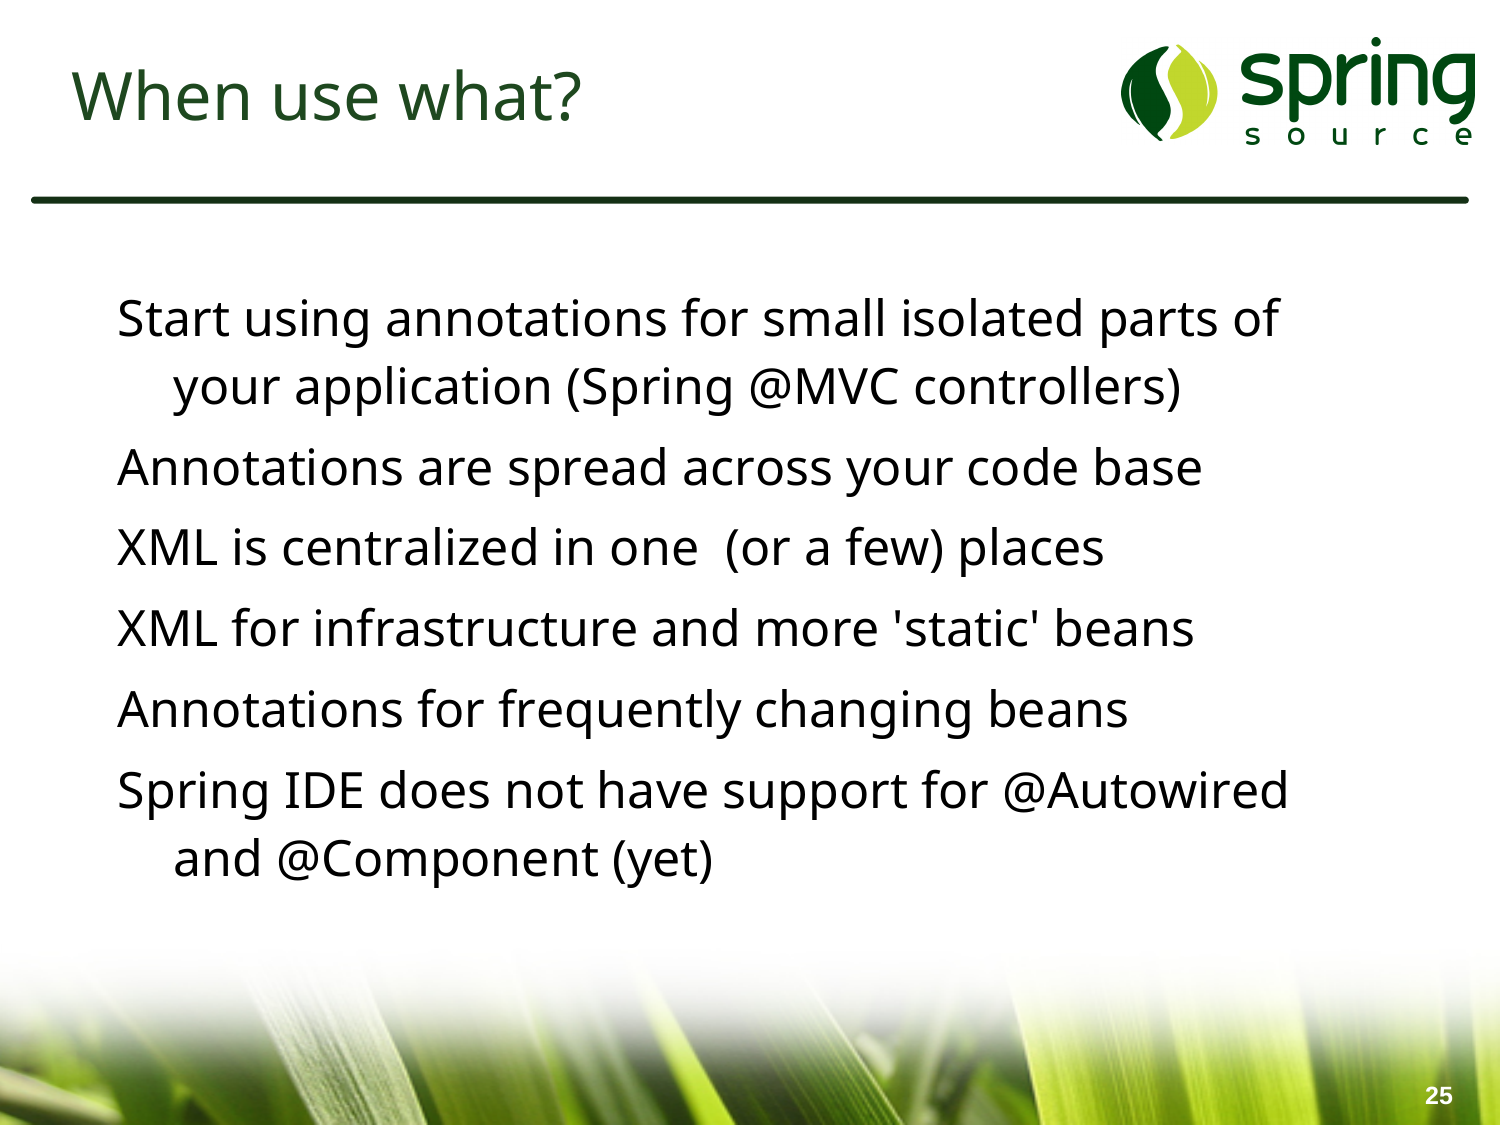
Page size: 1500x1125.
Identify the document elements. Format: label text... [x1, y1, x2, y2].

picture [0, 944, 1500, 1125]
picture [1121, 37, 1475, 145]
title When use what? [56, 13, 1089, 176]
list Start using annotations for small isolated parts of your application (Spring @MVC controllers) Annotations are spread across your code base XML is centralized in one (or a few) places XML for infrastructure and more 'static' beans Annotations for frequently changing beans Spring IDE does not have support for @Autowired and @Component (yet) [103, 275, 1394, 938]
